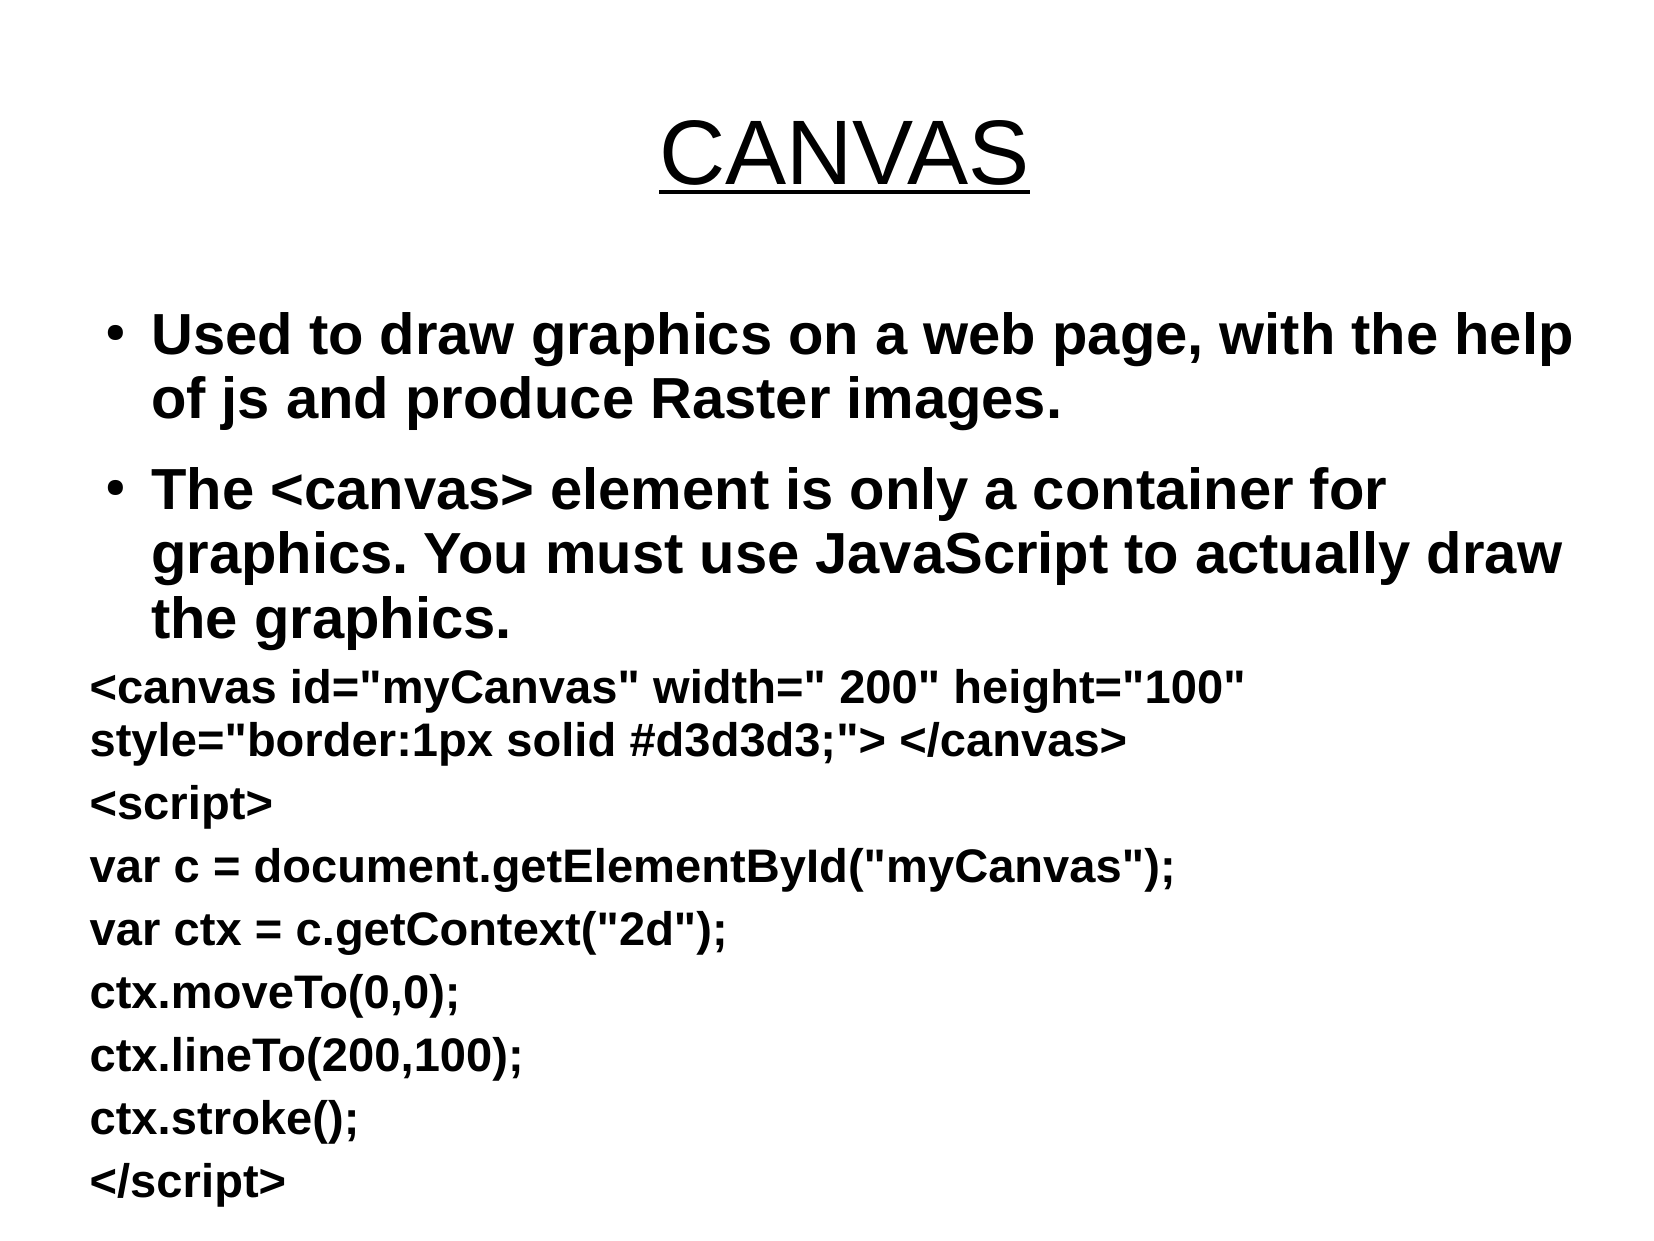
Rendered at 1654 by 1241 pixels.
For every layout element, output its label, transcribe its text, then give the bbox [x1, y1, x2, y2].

title CANVAS [82, 49, 1571, 257]
list Used to draw graphics on a web page, with the help of js and produce Raster images. The <canvas> element is only a container for graphics. You must use JavaScript to actually draw the graphics. <canvas id="myCanvas" width=" 200" height="100" style="border:1px solid #d3d3d3;"> </canvas> <script> var c = document.getElementById("myCanvas"); var ctx = c.getContext("2d"); ctx.moveTo(0,0); ctx.lineTo(200,100); ctx.stroke(); </script> [89, 301, 1578, 1217]
